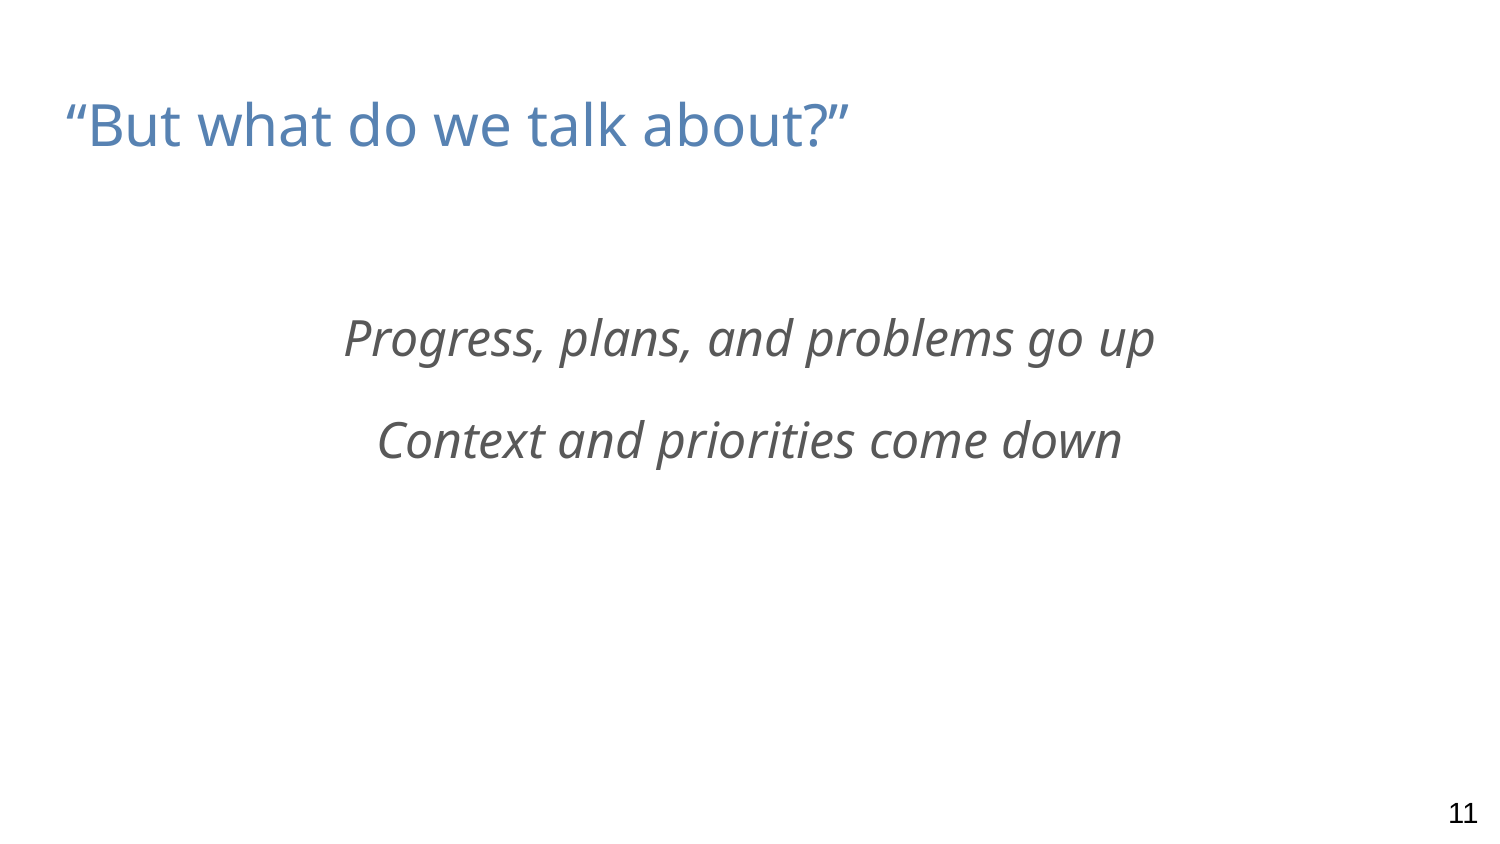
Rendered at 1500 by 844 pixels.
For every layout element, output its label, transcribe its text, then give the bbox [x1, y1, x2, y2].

title “But what do we talk about?” [51, 72, 1449, 167]
slide_number <number> [1403, 779, 1494, 844]
list Progress, plans, and problems go up Context and priorities come down [51, 189, 1449, 750]
